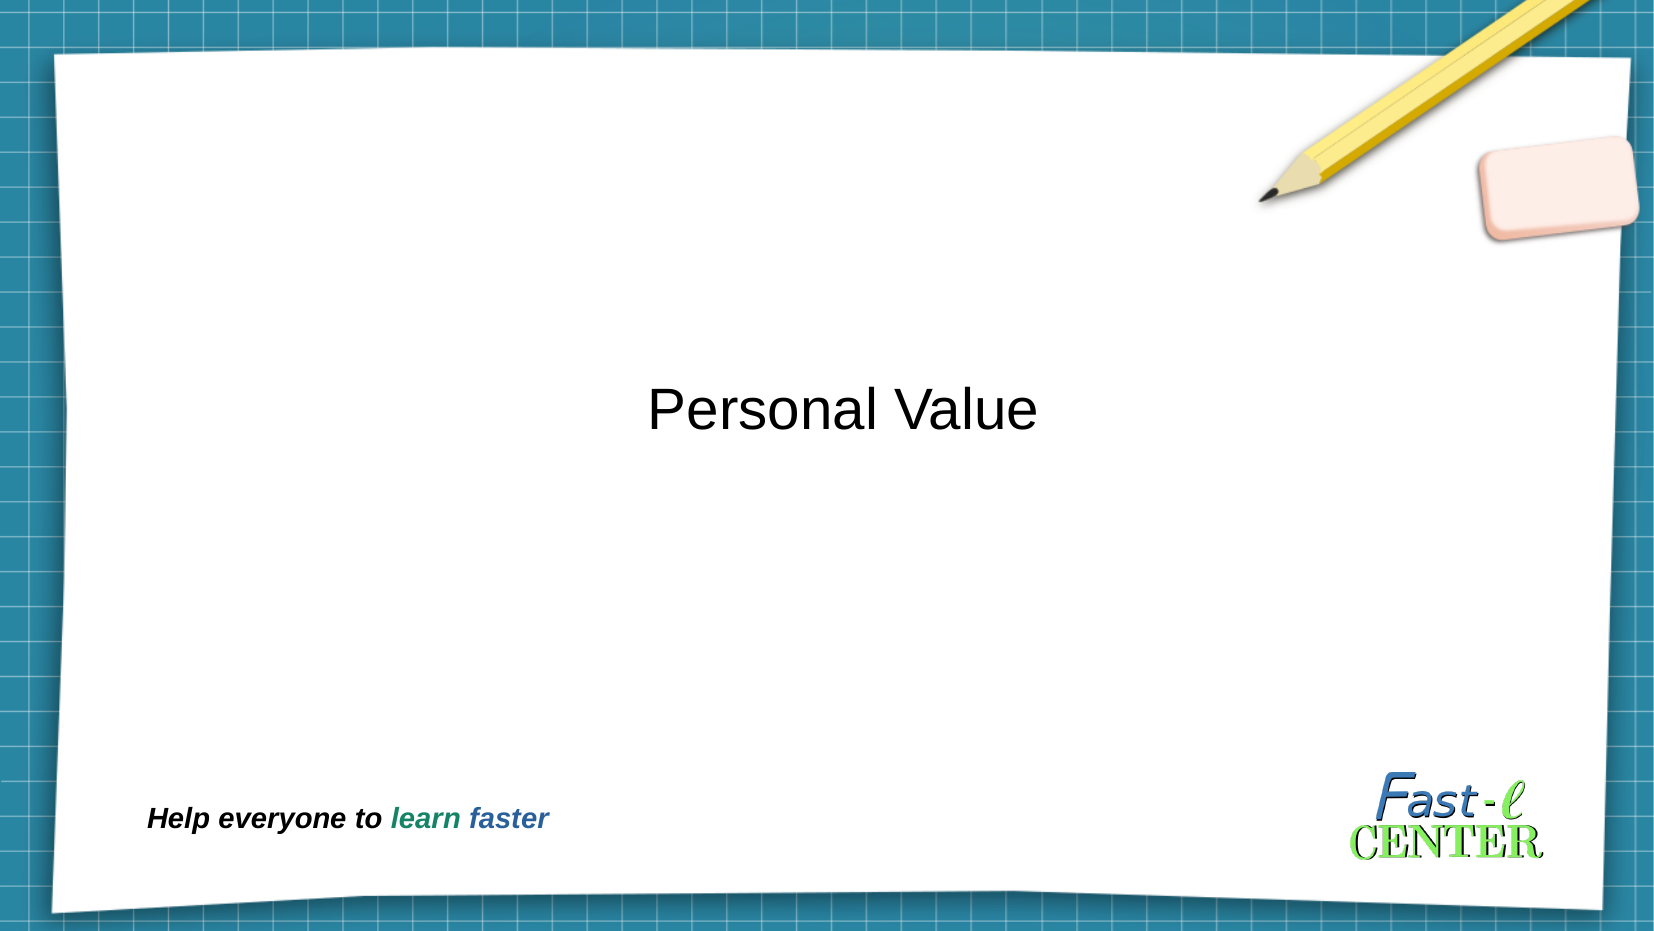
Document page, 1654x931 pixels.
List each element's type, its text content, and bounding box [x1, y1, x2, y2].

title Personal Value [412, 332, 1276, 488]
picture [0, 0, 1654, 931]
text_box Help everyone to learn faster [132, 791, 658, 840]
